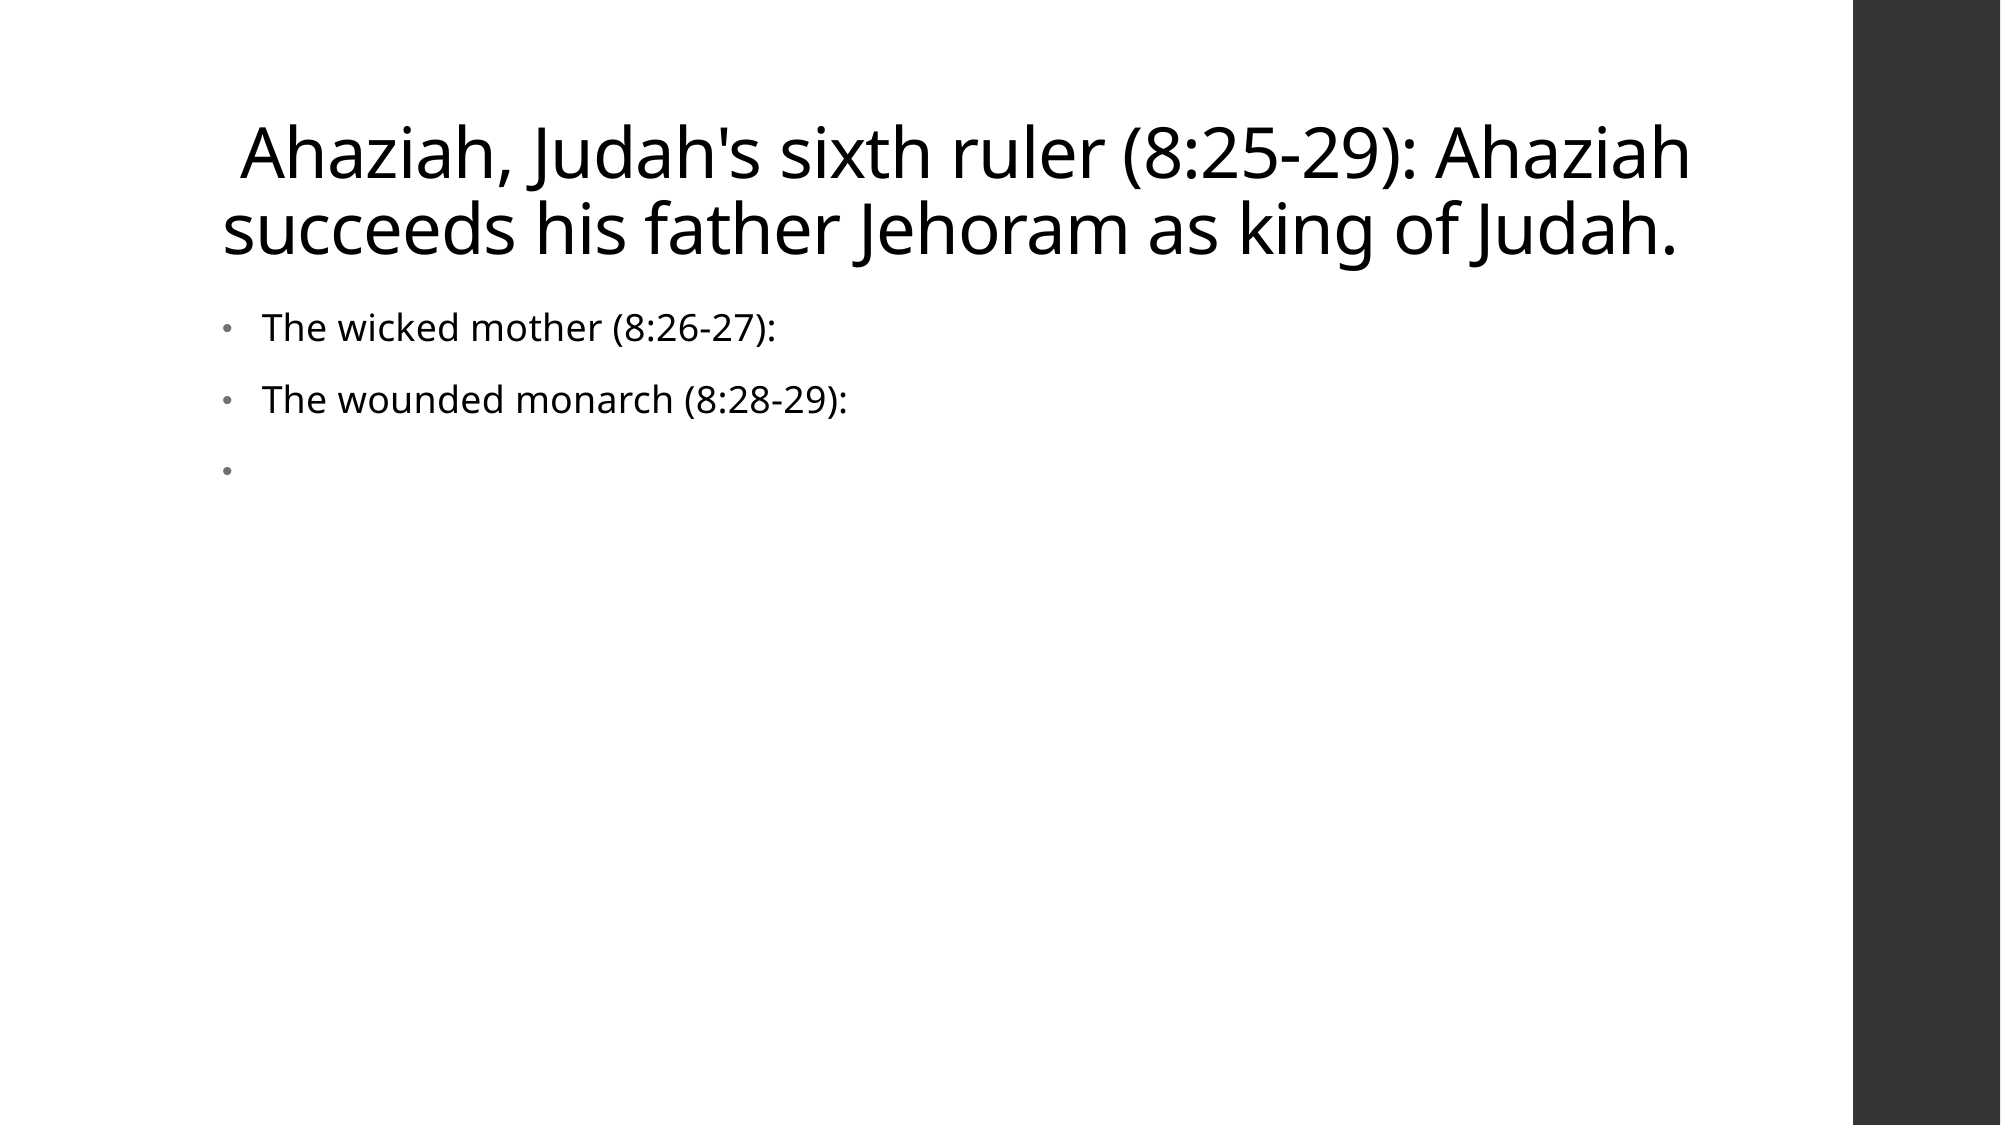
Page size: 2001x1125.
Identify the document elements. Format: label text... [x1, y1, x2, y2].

list The wicked mother (8:26-27): The wounded monarch (8:28-29): [206, 299, 1617, 1014]
title Ahaziah, Judah's sixth ruler (8:25-29): Ahaziah succeeds his father Jehoram as king of Judah. [206, 60, 1797, 278]
